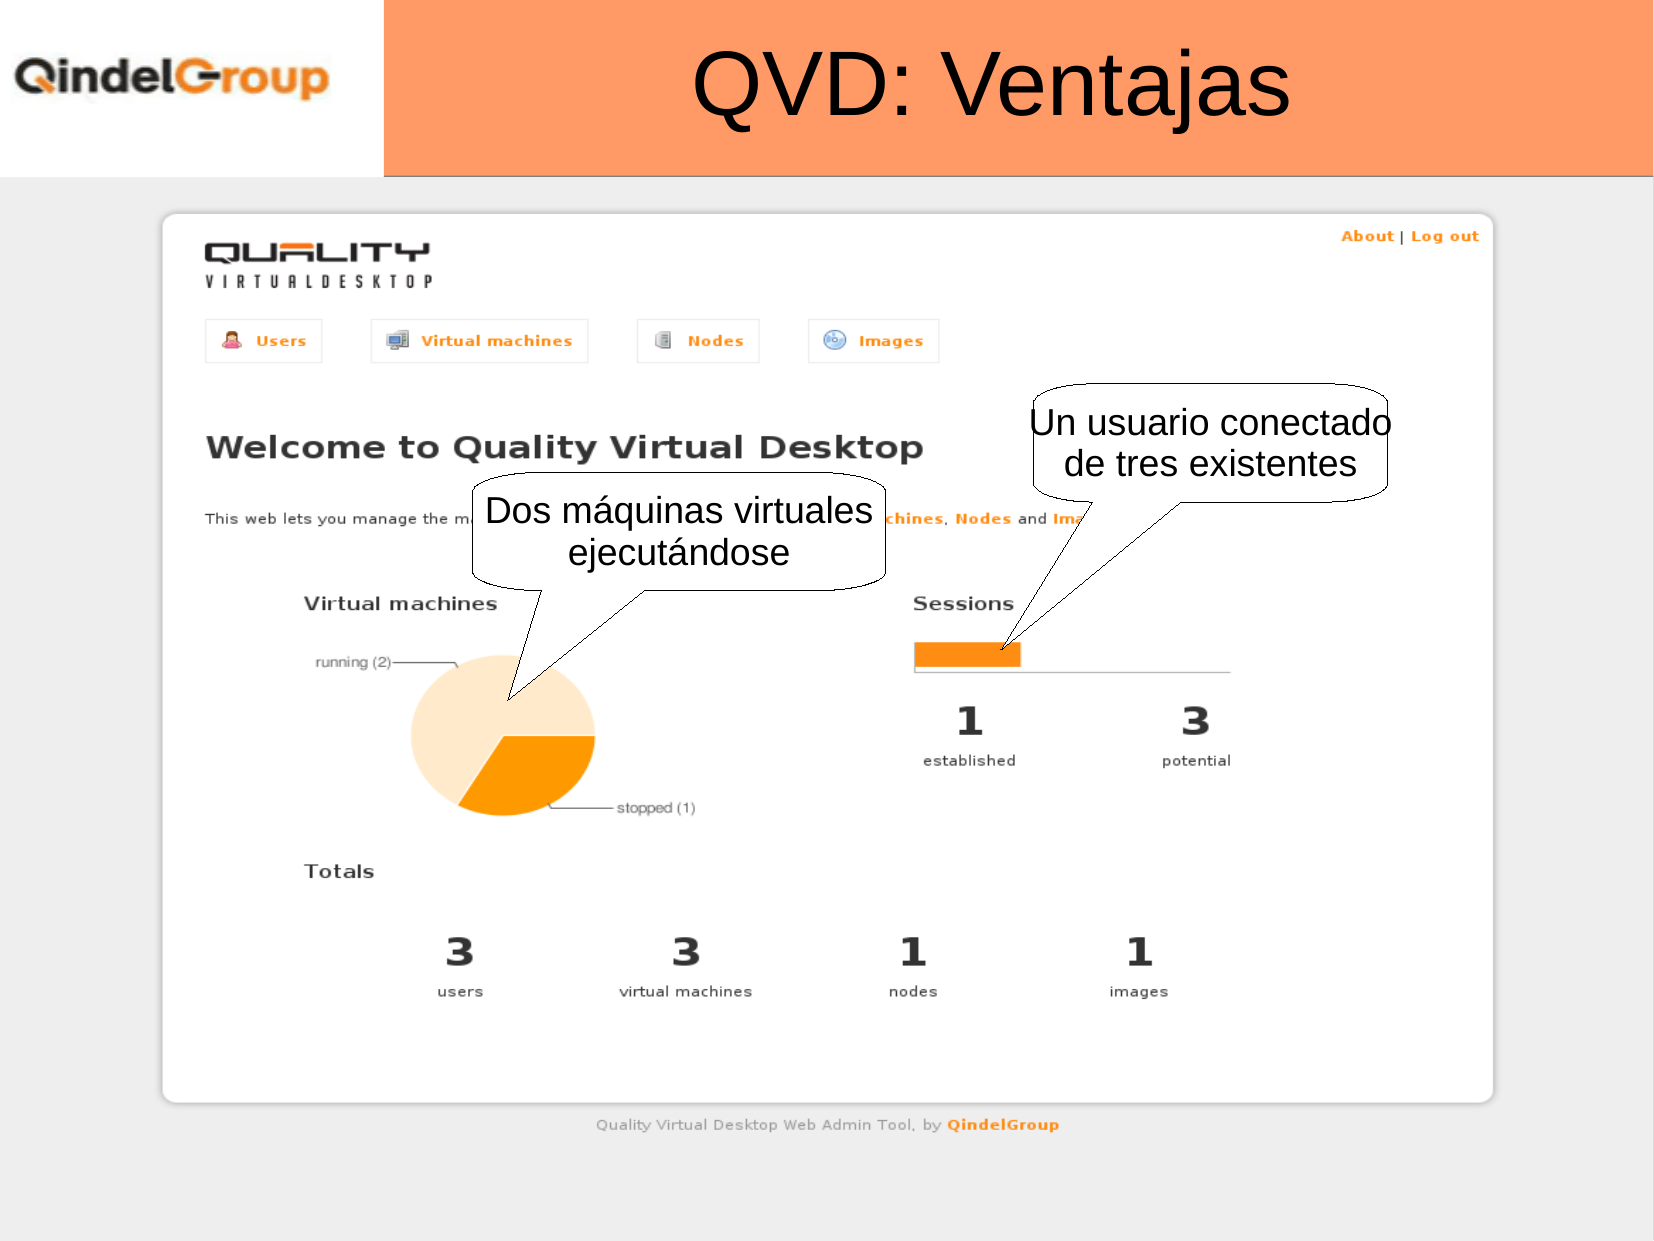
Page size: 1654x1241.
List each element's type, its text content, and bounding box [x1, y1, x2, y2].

text_box Un usuario conectado de tres existentes [1000, 383, 1388, 650]
title QVD: Ventajas [413, 27, 1571, 141]
picture [0, 177, 1654, 1241]
text_box Dos máquinas virtuales ejecutándose [472, 472, 886, 701]
picture [4, 51, 344, 107]
